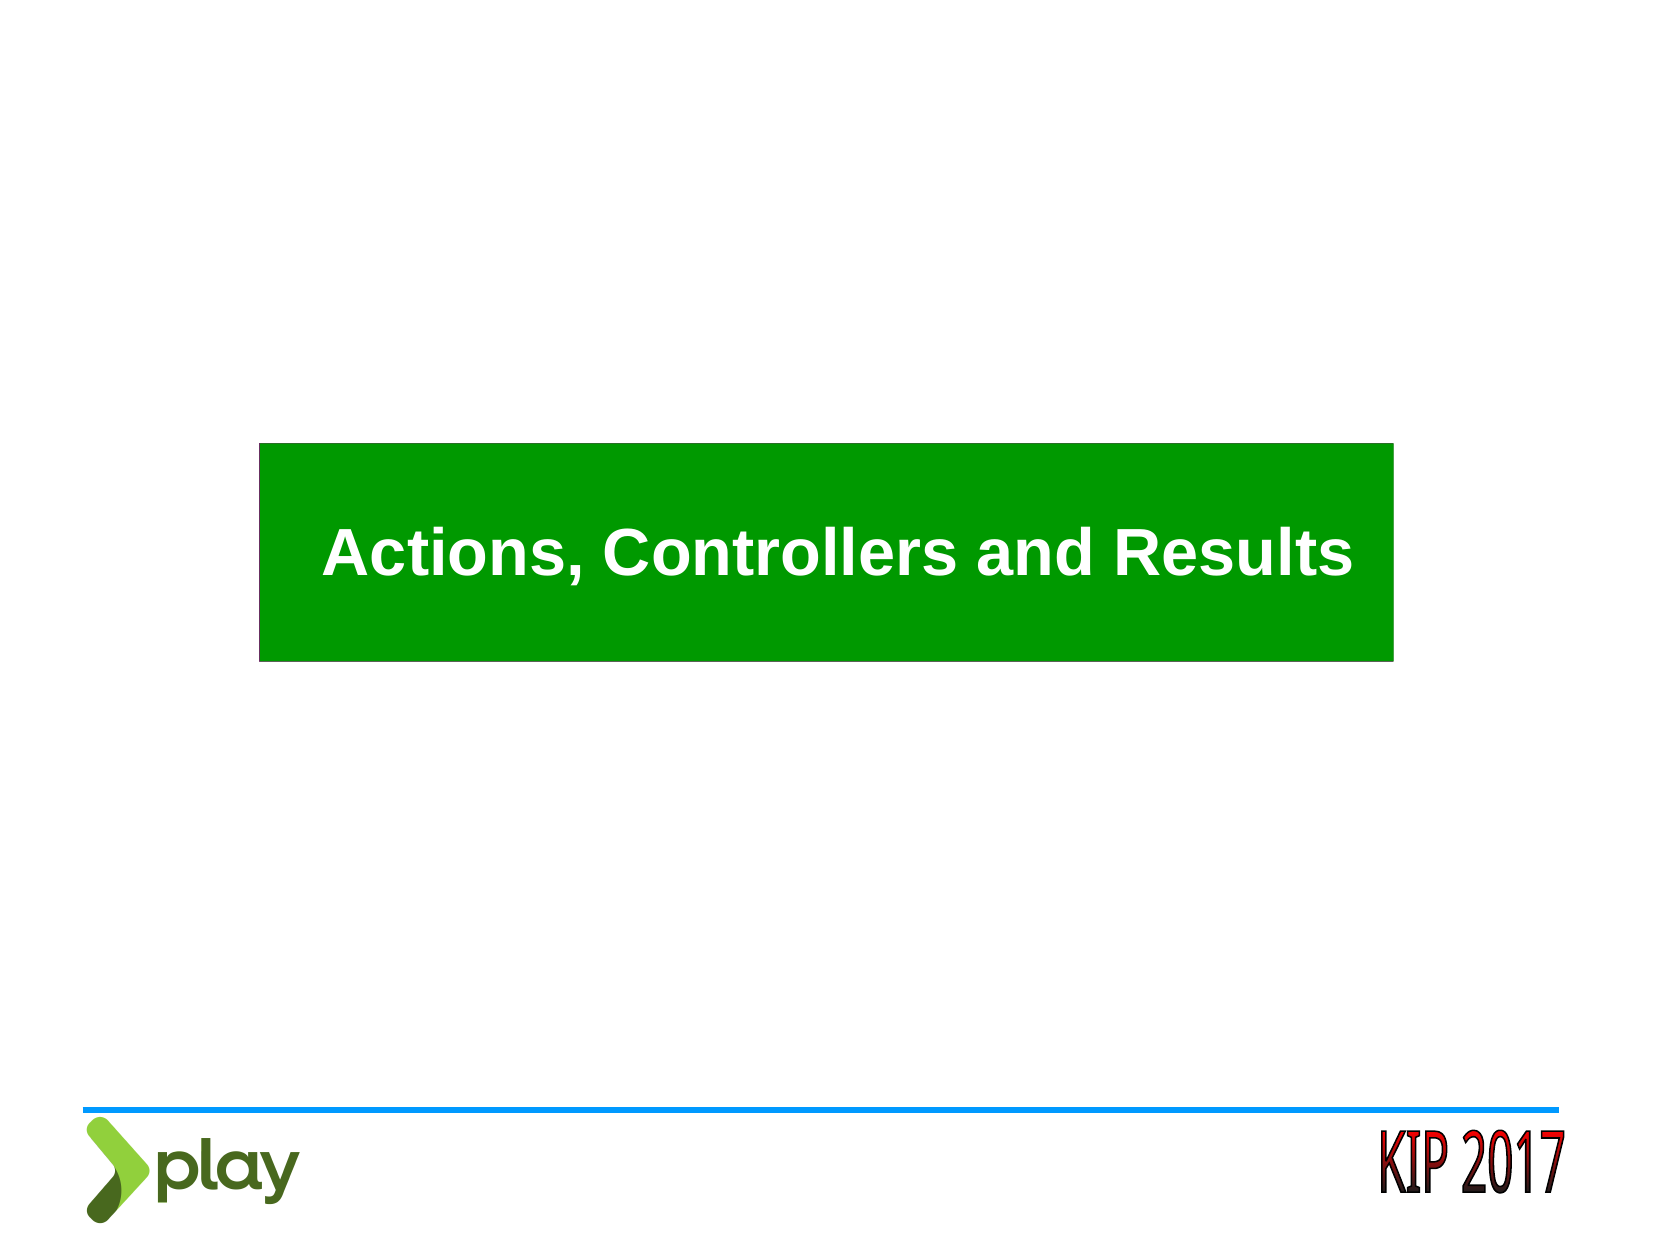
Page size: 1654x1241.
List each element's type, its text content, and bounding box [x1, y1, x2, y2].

picture [73, 1111, 308, 1229]
subtitle Actions, Controllers and Results [259, 443, 1394, 662]
